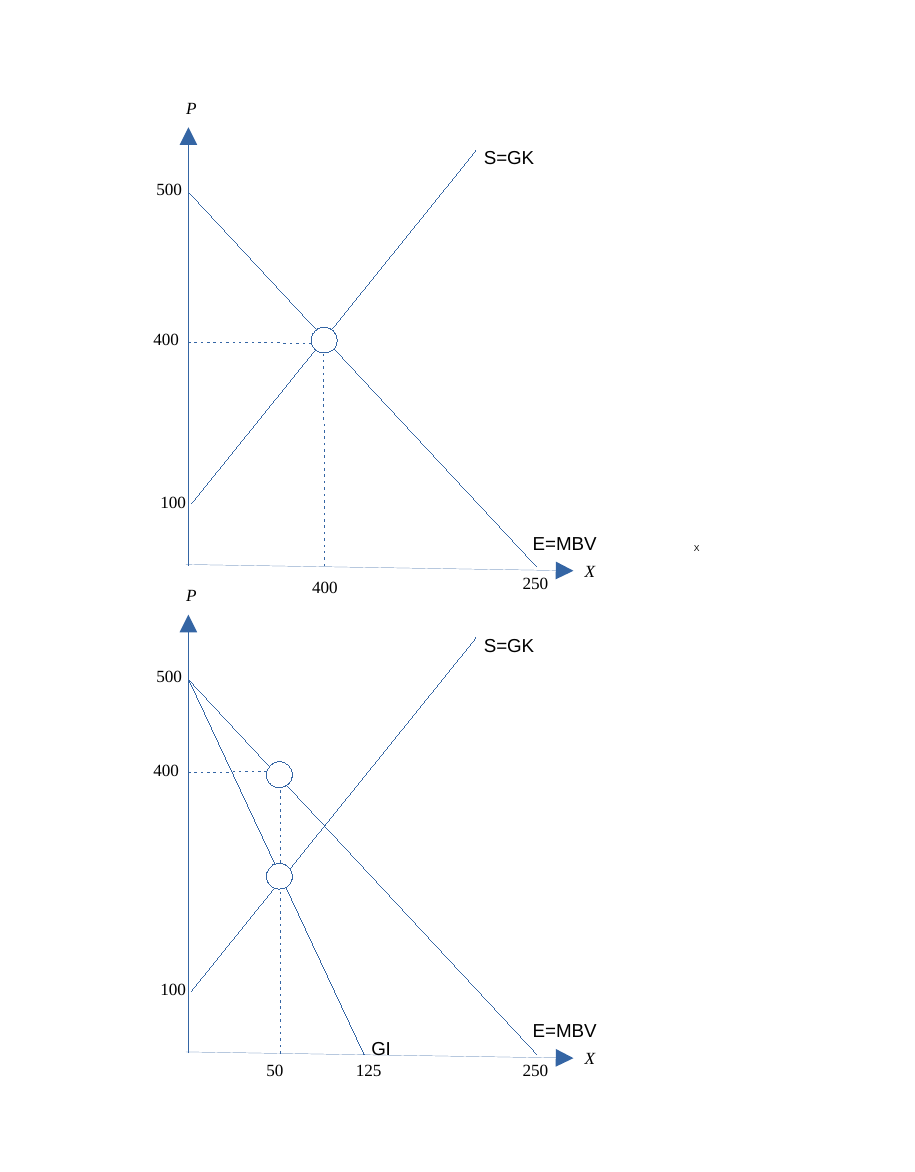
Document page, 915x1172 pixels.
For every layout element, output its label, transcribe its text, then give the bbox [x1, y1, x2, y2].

text_box S=GK [469, 627, 560, 667]
chart [583, 562, 598, 582]
chart [184, 99, 198, 119]
text_box [266, 761, 293, 788]
text_box X [679, 536, 717, 576]
chart [355, 1061, 382, 1081]
chart [583, 1049, 598, 1069]
chart [160, 980, 187, 1000]
chart [522, 574, 549, 594]
chart [310, 578, 338, 598]
chart [184, 586, 198, 606]
text_box S=GK [469, 140, 560, 180]
chart [156, 667, 183, 687]
text_box E=MBV [517, 1013, 612, 1053]
chart [152, 330, 180, 350]
text_box E=MBV [517, 526, 612, 566]
chart [266, 1061, 284, 1081]
text_box [266, 863, 293, 890]
chart [160, 493, 187, 513]
chart [156, 180, 183, 200]
text_box [311, 327, 338, 353]
chart [152, 761, 180, 781]
text_box GI [356, 1030, 406, 1070]
chart [522, 1061, 549, 1081]
